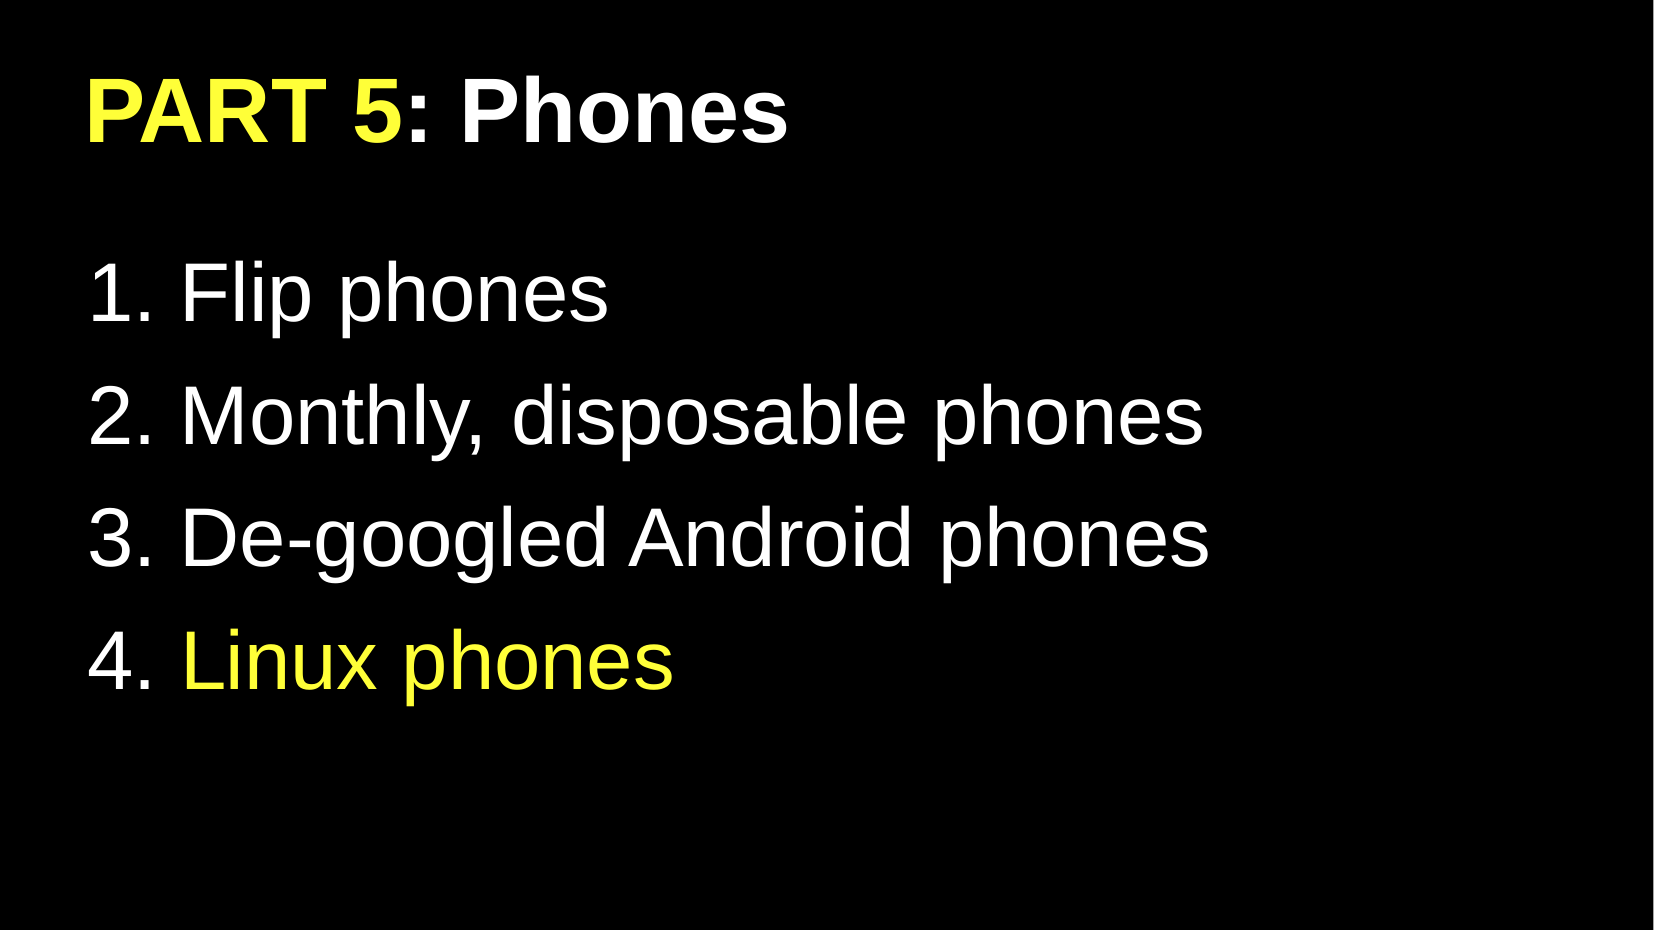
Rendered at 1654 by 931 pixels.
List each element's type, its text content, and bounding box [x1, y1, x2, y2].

title PART 5: Phones [84, 56, 1561, 166]
list 1. Flip phones 2. Monthly, disposable phones 3. De-googled Android phones 4. Linux phones [87, 124, 1573, 901]
